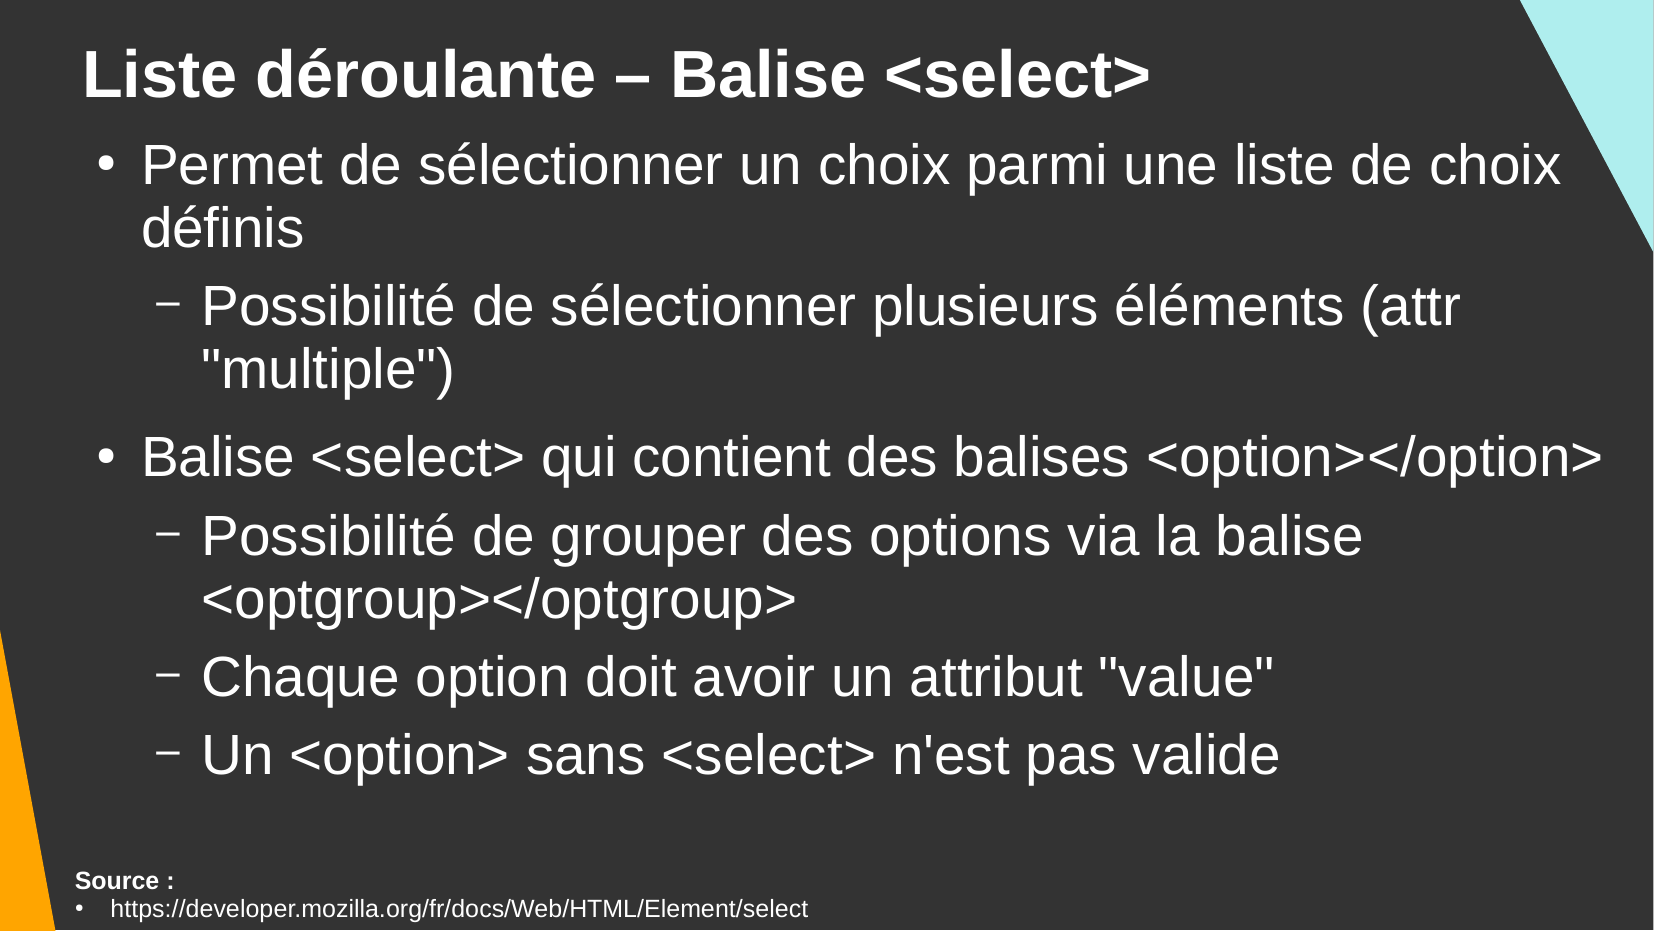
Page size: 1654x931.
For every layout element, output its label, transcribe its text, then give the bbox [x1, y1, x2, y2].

text_box [0, 630, 56, 931]
title Liste déroulante – Balise <select> [82, 37, 1571, 114]
text_box [1519, 0, 1654, 254]
text_box Source : https://developer.mozilla.org/fr/docs/Web/HTML/Element/select [60, 859, 1546, 931]
list Permet de sélectionner un choix parmi une liste de choix définis Possibilité de sélectionner plusieurs éléments (attr "multiple") Balise <select> qui contient des balises <option></option> Possibilité de grouper des options via la balise <optgroup></optgroup> Chaque option doit avoir un attribut "value" Un <option> sans <select> n'est pas valide [80, 132, 1605, 795]
